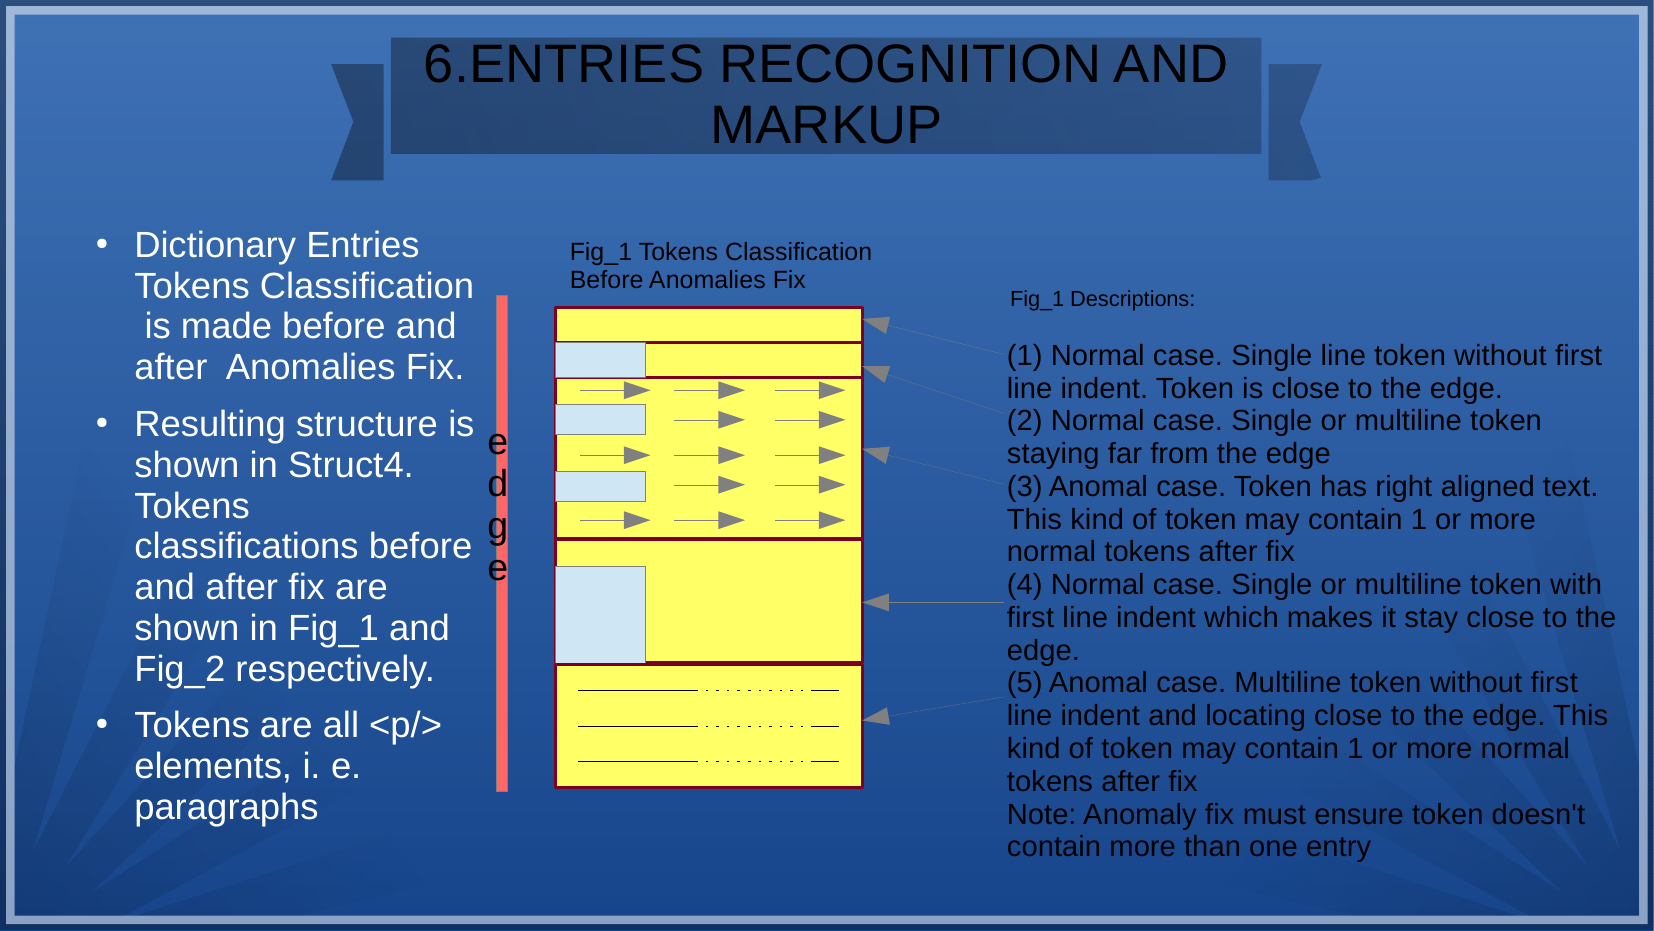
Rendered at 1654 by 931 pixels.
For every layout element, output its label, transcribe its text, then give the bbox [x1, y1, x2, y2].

text_box (1) Normal case. Single line token without first line indent. Token is close to the edge. (2) Normal case. Single or multiline token staying far from the edge (3) Anomal case. Token has right aligned text. This kind of token may contain 1 or more normal tokens after fix (4) Normal case. Single or multiline token with first line indent which makes it stay close to the edge. (5) Anomal case. Multiline token without first line indent and locating close to the edge. This kind of token may contain 1 or more normal tokens after fix Note: Anomaly fix must ensure token doesn't contain more than one entry [992, 307, 1642, 871]
title 6.ENTRIES RECOGNITION AND MARKUP [389, 11, 1264, 178]
text_box [496, 295, 508, 413]
text_box edge [472, 413, 508, 597]
text_box Fig_1 Tokens Classification Before Anomalies Fix [555, 230, 898, 327]
list Dictionary Entries Tokens Classification is made before and after Anomalies Fix. Resulting structure is shown in Struct4. Tokens classifications before and after fix are shown in Fig_1 and Fig_2 respectively. Tokens are all <p/> elements, i. e. paragraphs [82, 224, 485, 839]
text_box [555, 307, 863, 788]
text_box [496, 597, 508, 792]
text_box Fig_1 Descriptions: [995, 279, 1217, 319]
